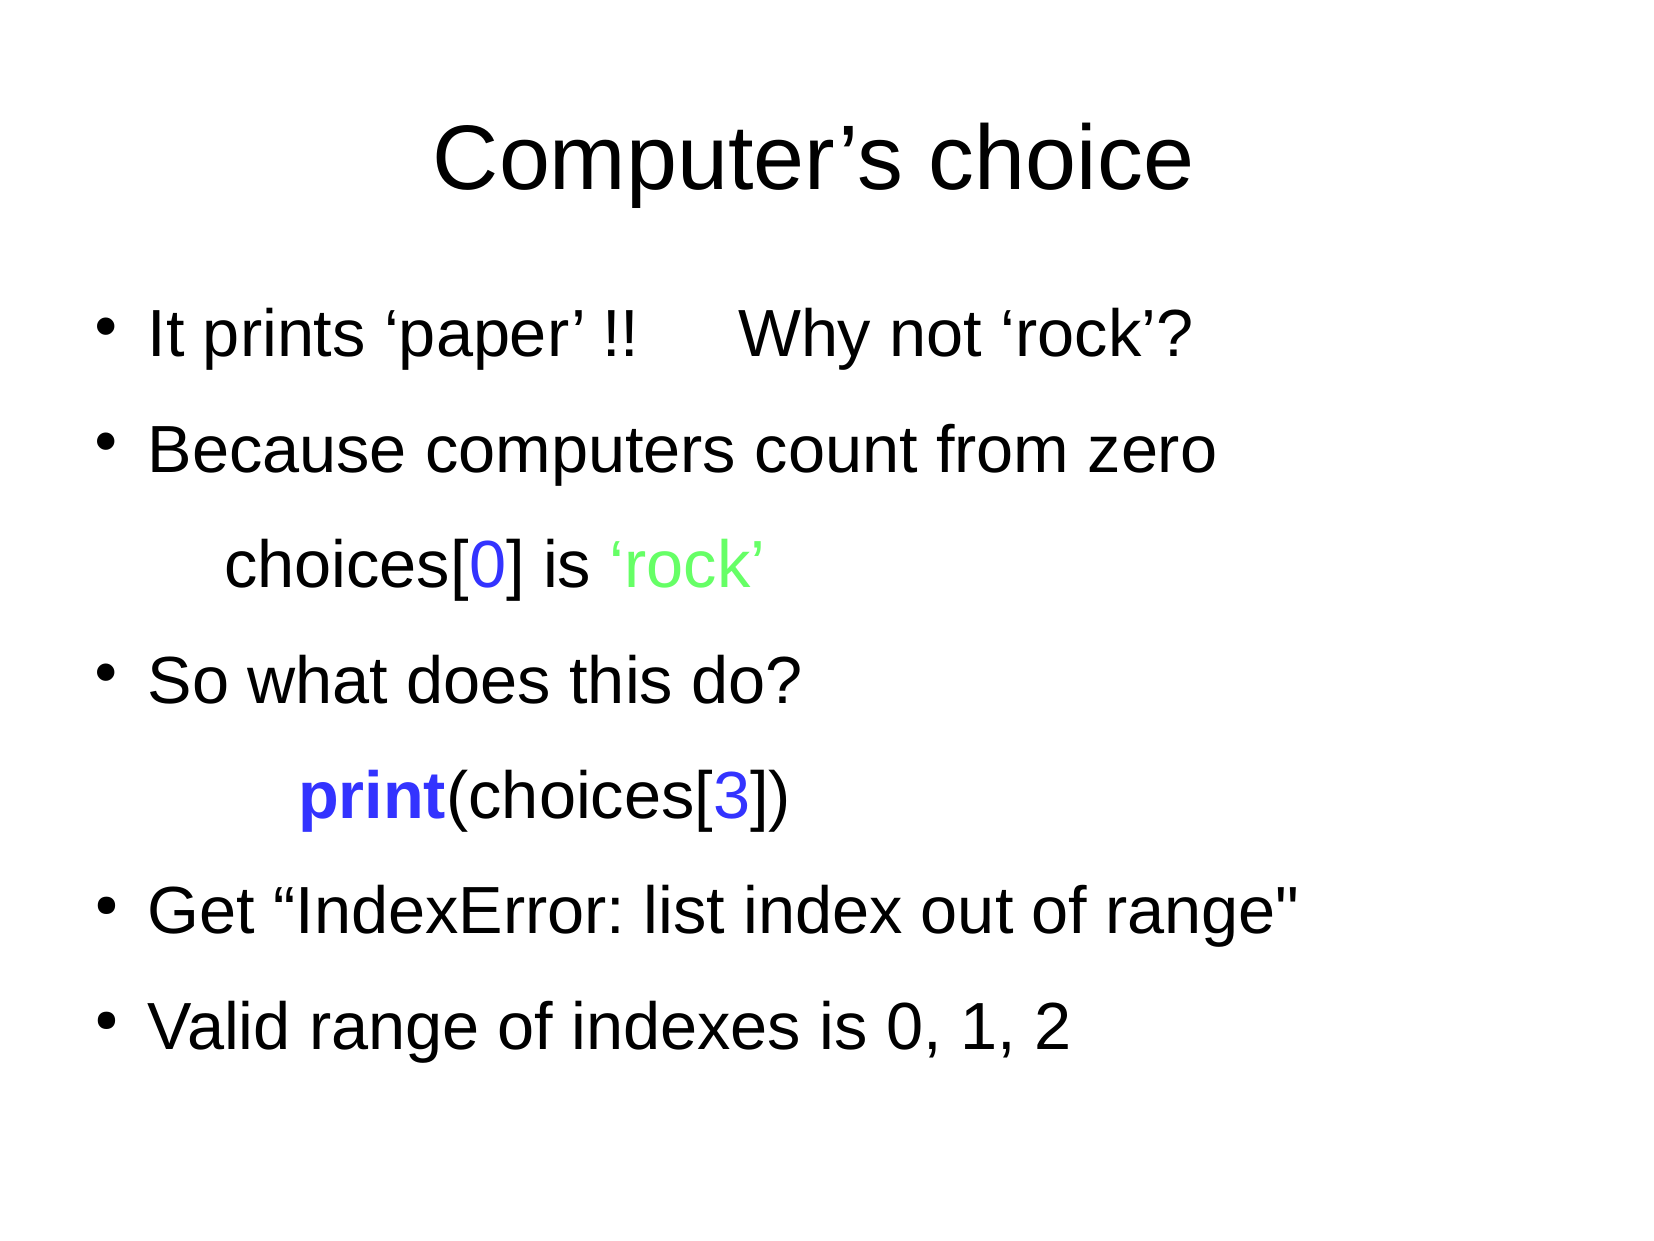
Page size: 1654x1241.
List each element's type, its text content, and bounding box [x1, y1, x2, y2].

text_box It prints ‘paper’ !! Why not ‘rock’? Because computers count from zero choices[0] is ‘rock’ So what does this do? print(choices[3]) Get “IndexError: list index out of range" Valid range of indexes is 0, 1, 2 [76, 290, 1565, 1010]
text_box Computer’s choice [82, 49, 1571, 257]
